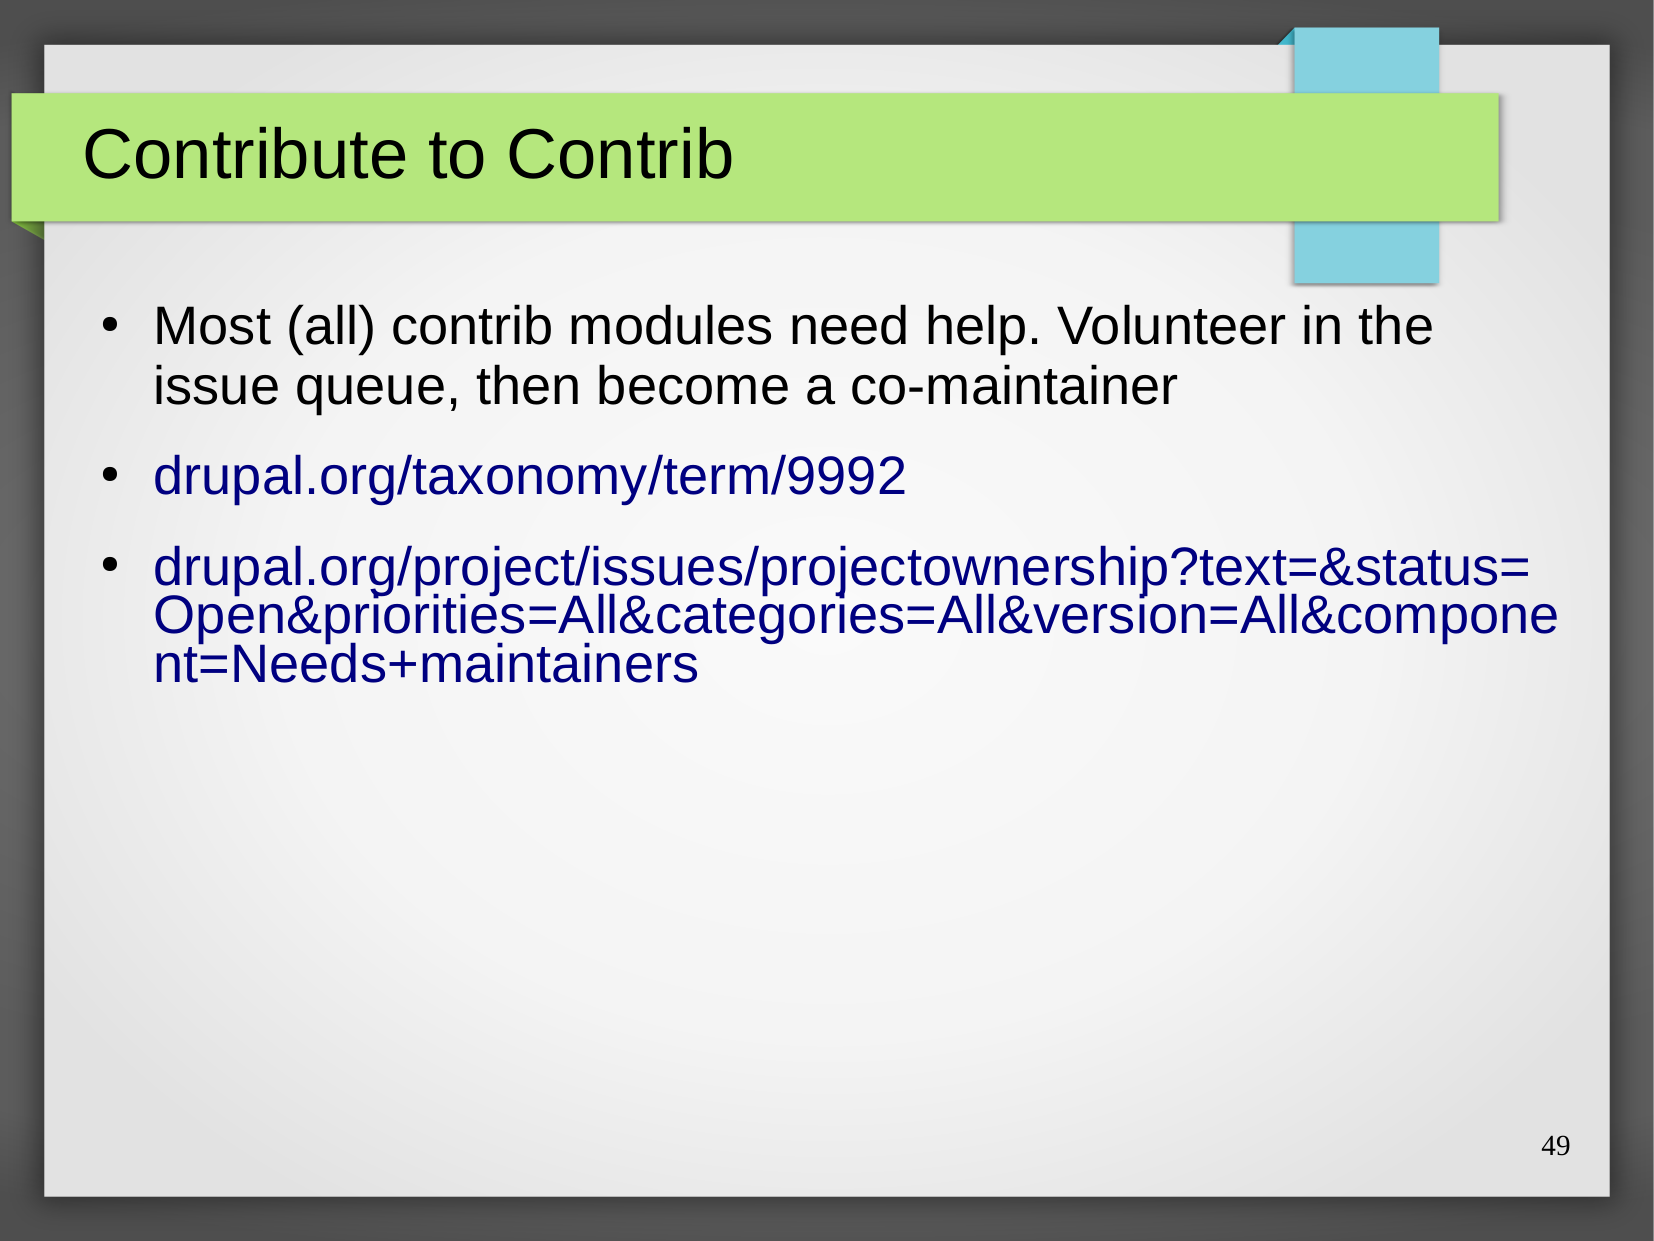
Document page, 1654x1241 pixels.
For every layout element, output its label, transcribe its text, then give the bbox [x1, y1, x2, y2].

picture [0, 0, 1654, 1241]
list Most (all) contrib modules need help. Volunteer in the issue queue, then become a co-maintainer drupal.org/taxonomy/term/9992 drupal.org/project/issues/projectownership?text=&status=Open&priorities=All&categories=All&version=All&component=Needs+maintainers [82, 295, 1571, 1015]
title Contribute to Contrib [82, 94, 1264, 213]
